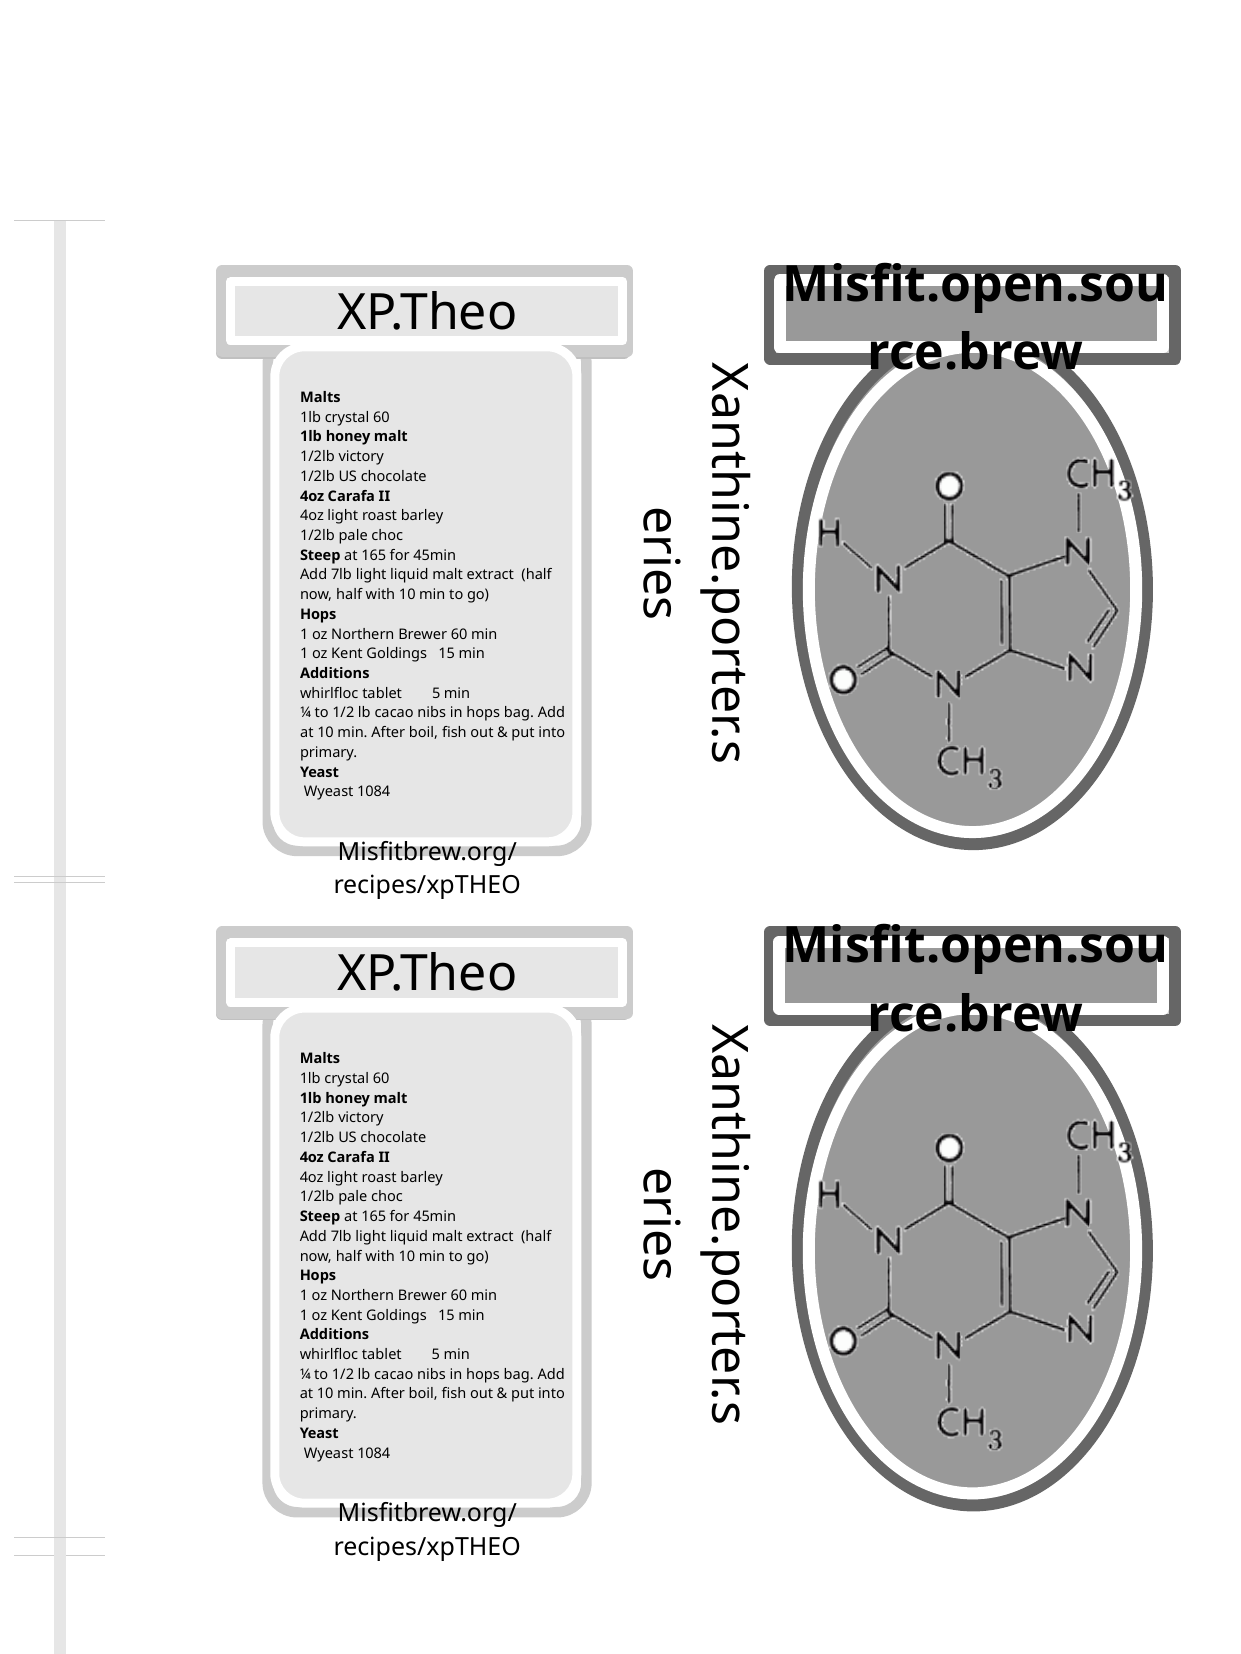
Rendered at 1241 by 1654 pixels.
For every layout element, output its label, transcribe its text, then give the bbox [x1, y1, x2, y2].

text_box [841, 1033, 889, 1078]
picture [769, 1078, 1186, 1495]
title Misfitbrew.org/recipes/xpTHEO [299, 1500, 555, 1557]
text_box Xanthine.porter.series [658, 360, 766, 766]
text_box Misfit.open.source.brew [773, 261, 1179, 372]
text_box [1057, 372, 1102, 416]
text_box [274, 365, 577, 842]
text_box XP.Theo [224, 915, 630, 1027]
text_box Xanthine.porter.series [658, 1022, 765, 1428]
picture [769, 416, 1186, 834]
text_box XP.Theo [224, 254, 630, 365]
text_box Malts 1lb crystal 60 1lb honey malt 1/2lb victory 1/2lb US chocolate 4oz Carafa II 4oz light roast barley 1/2lb pale choc Steep at 165 for 45min Add 7lb light liquid malt extract (half now, half with 10 min to go) Hops 1 oz Northern Brewer 60 min 1 oz Kent Goldings 15 min Additions whirlfloc tablet 5 min ¼ to 1/2 lb cacao nibs in hops bag. Add at 10 min. After boil, fish out & put into primary. Yeast Wyeast 1084 [299, 370, 579, 818]
text_box [274, 1027, 577, 1503]
text_box [866, 1033, 1079, 1078]
title Misfitbrew.org/recipes/xpTHEO [299, 838, 555, 896]
text_box Misfit.open.source.brew [773, 922, 1179, 1033]
text_box [924, 834, 1022, 845]
text_box [867, 372, 1078, 416]
text_box [842, 372, 888, 416]
text_box [1056, 1033, 1102, 1078]
text_box Malts 1lb crystal 60 1lb honey malt 1/2lb victory 1/2lb US chocolate 4oz Carafa II 4oz light roast barley 1/2lb pale choc Steep at 165 for 45min Add 7lb light liquid malt extract (half now, half with 10 min to go) Hops 1 oz Northern Brewer 60 min 1 oz Kent Goldings 15 min Additions whirlfloc tablet 5 min ¼ to 1/2 lb cacao nibs in hops bag. Add at 10 min. After boil, fish out & put into primary. Yeast Wyeast 1084 [299, 1031, 579, 1479]
text_box [923, 1495, 1023, 1506]
